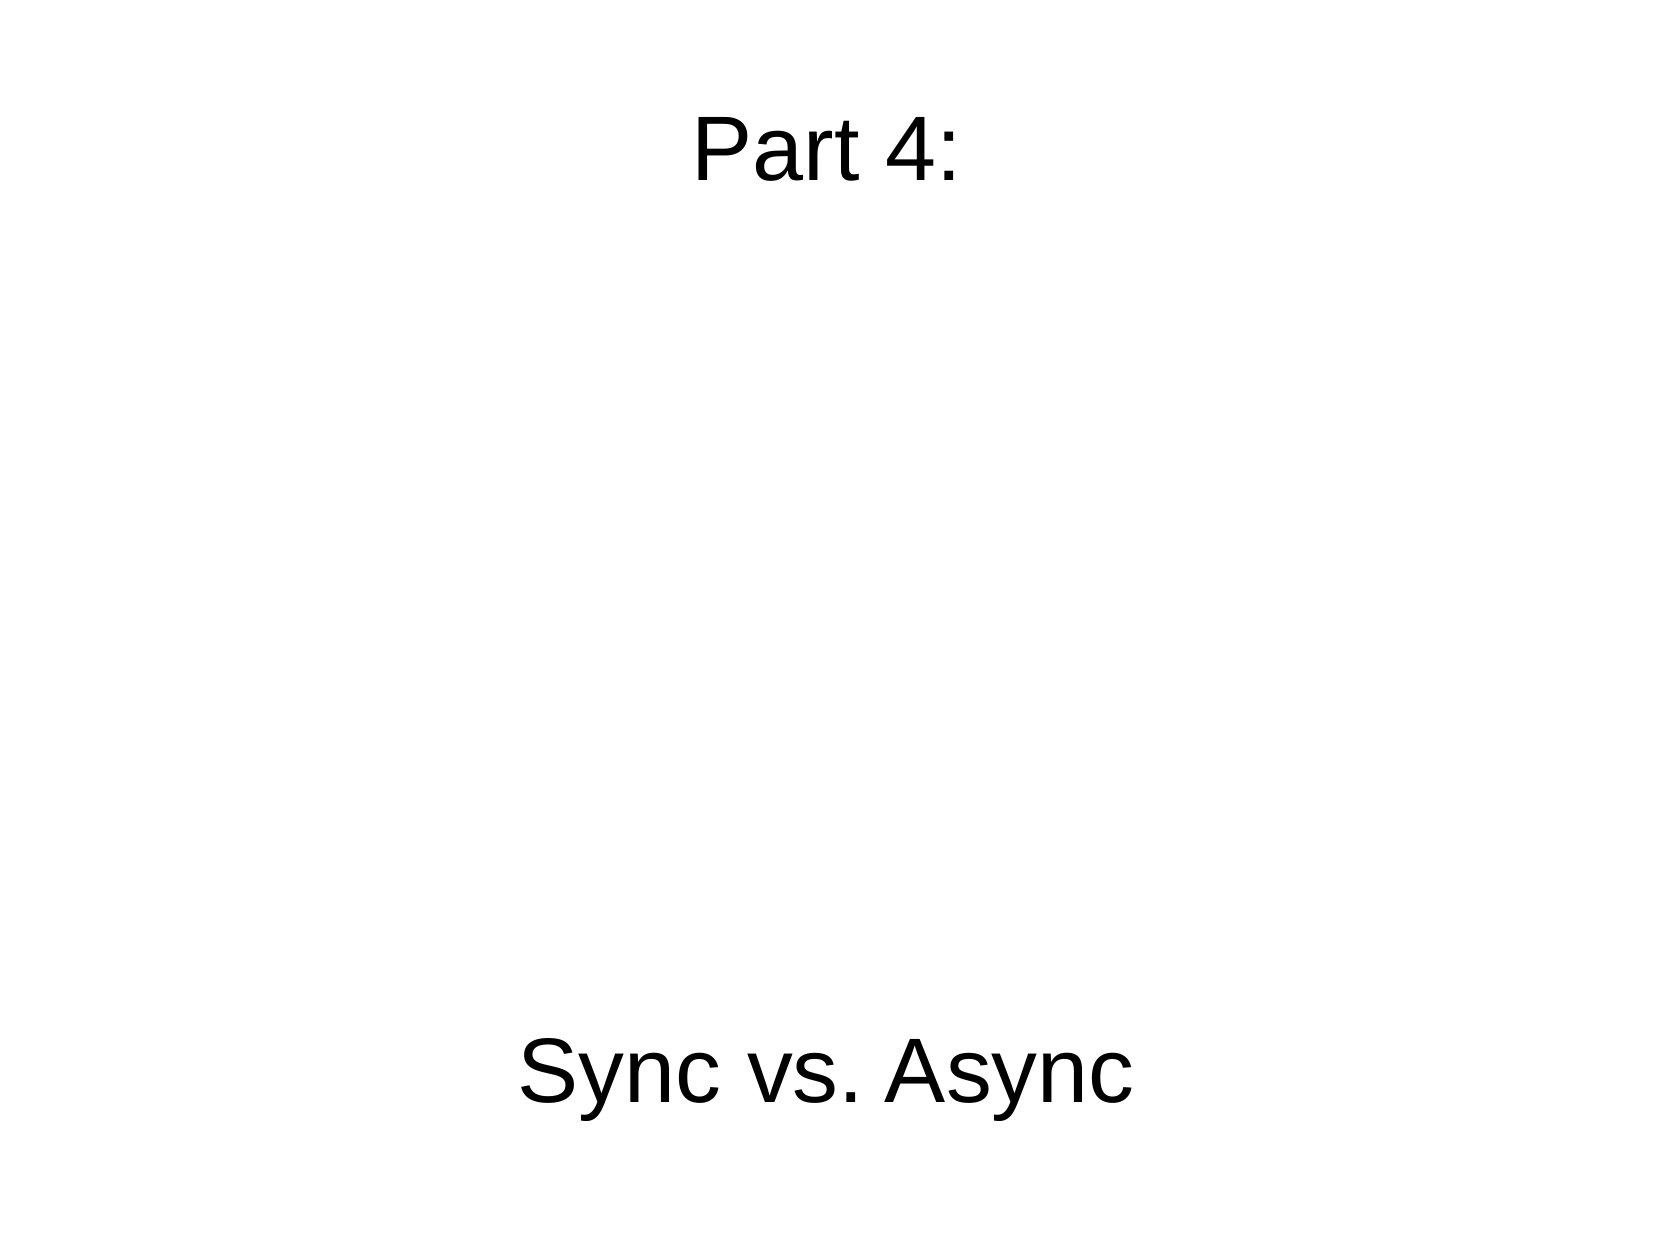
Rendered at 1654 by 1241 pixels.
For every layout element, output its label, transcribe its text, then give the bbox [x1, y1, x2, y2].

title Part 4: Sync vs. Async [82, 49, 1571, 1171]
